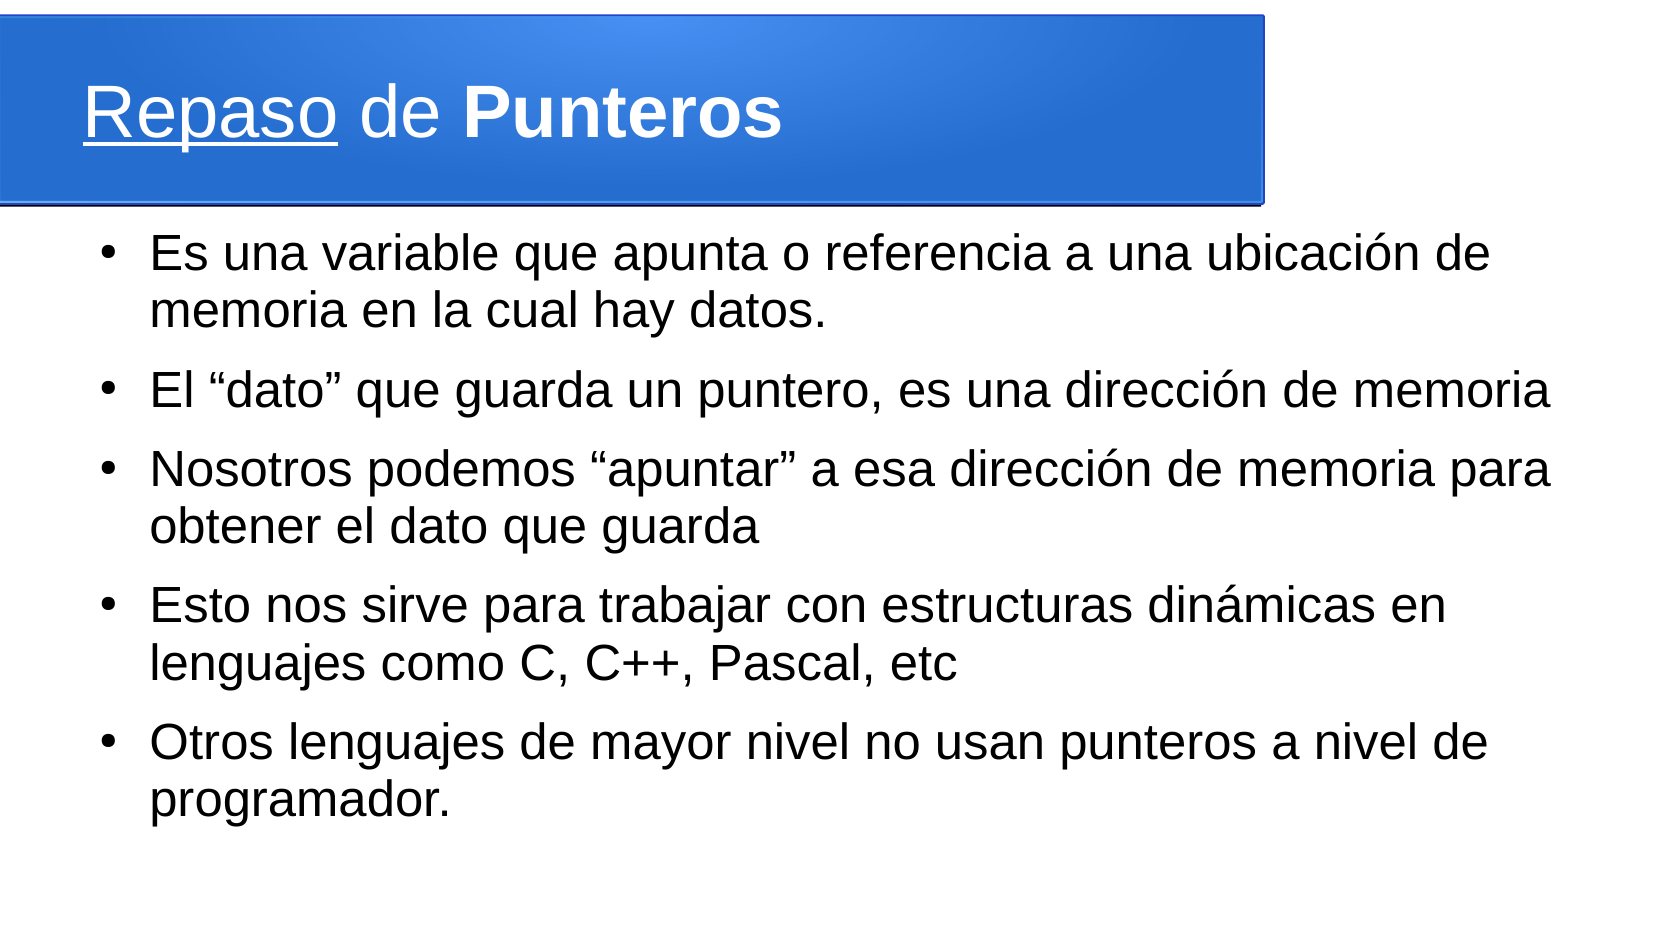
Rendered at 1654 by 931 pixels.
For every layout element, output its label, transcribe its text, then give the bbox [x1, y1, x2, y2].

title Repaso de Punteros [82, 35, 1235, 189]
list Es una variable que apunta o referencia a una ubicación de memoria en la cual hay datos. El “dato” que guarda un puntero, es una dirección de memoria Nosotros podemos “apuntar” a esa dirección de memoria para obtener el dato que guarda Esto nos sirve para trabajar con estructuras dinámicas en lenguajes como C, C++, Pascal, etc Otros lenguajes de mayor nivel no usan punteros a nivel de programador. [82, 224, 1571, 886]
